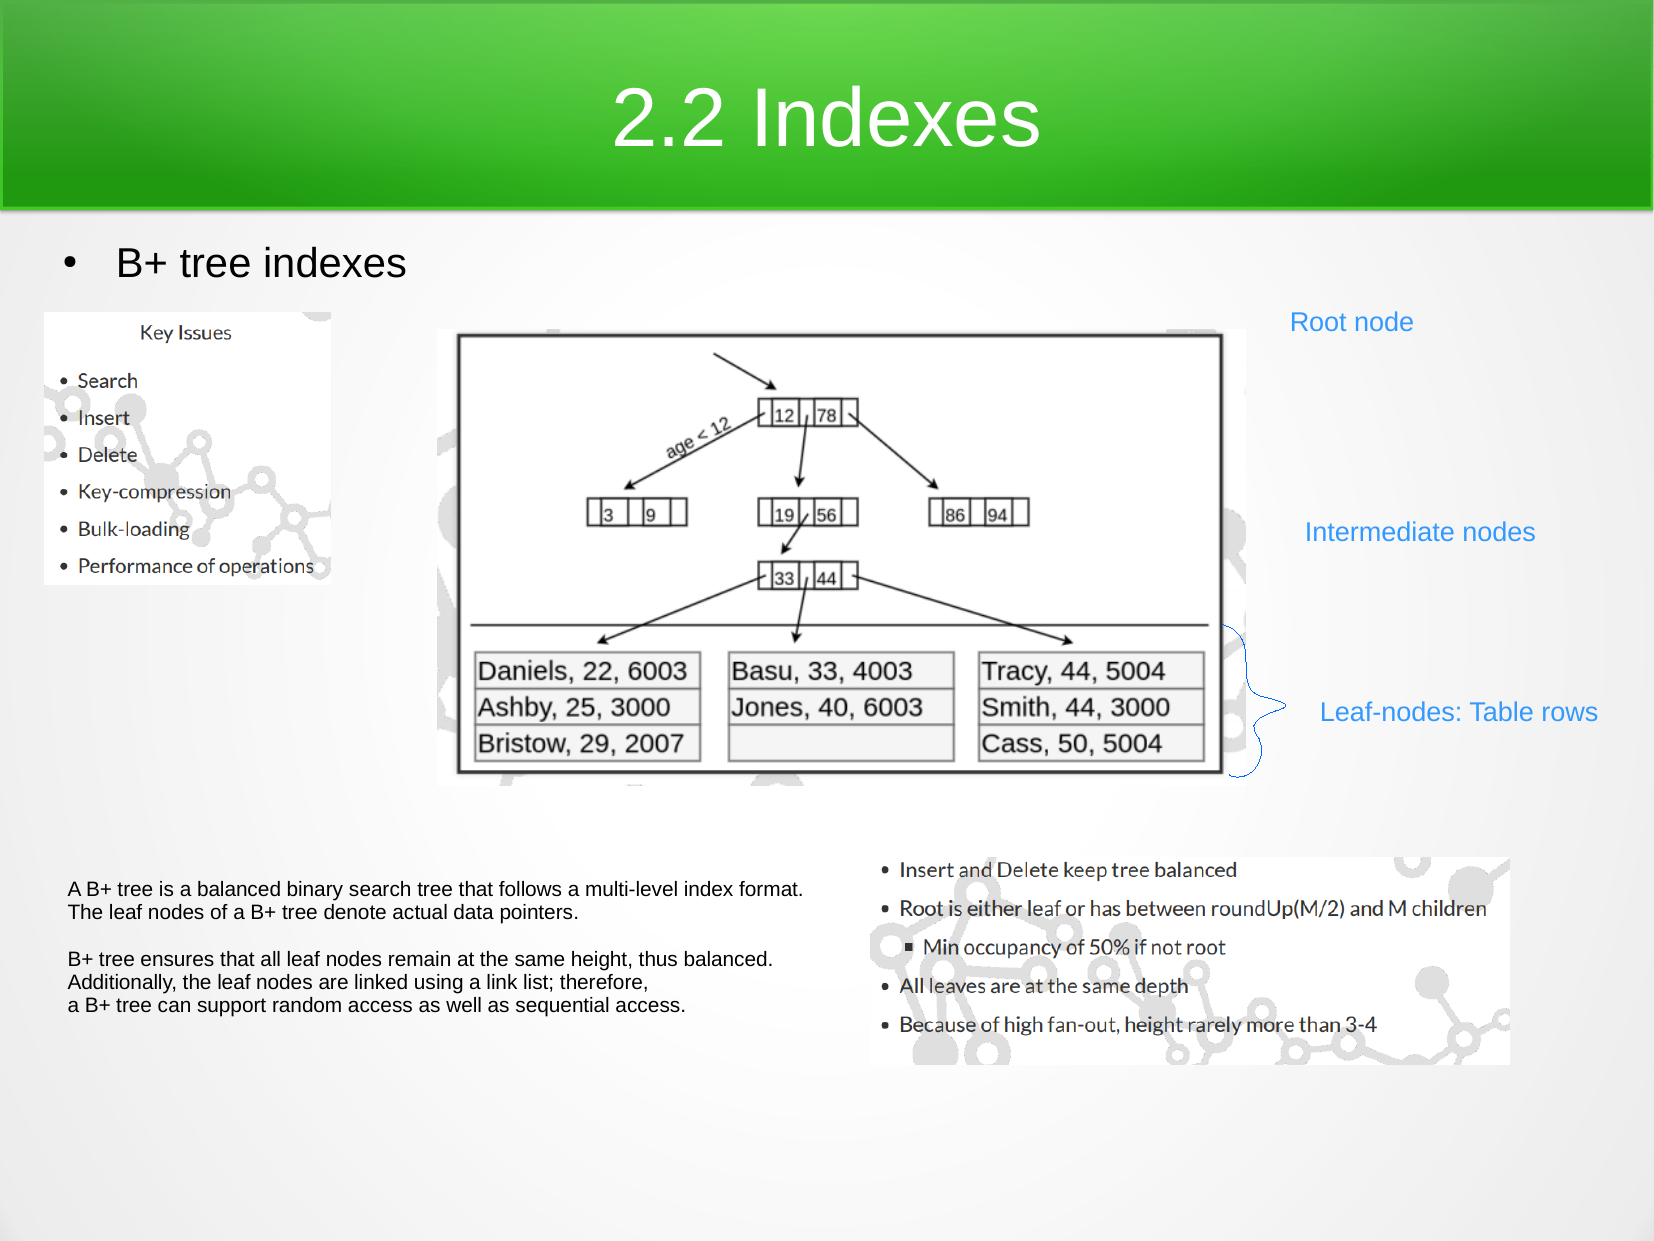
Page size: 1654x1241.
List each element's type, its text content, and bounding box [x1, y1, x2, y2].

picture [437, 329, 1246, 786]
title 2.2 Indexes [82, 47, 1571, 189]
text_box Leaf-nodes: Table rows [1305, 690, 1654, 766]
picture [44, 312, 331, 586]
text_box A B+ tree is a balanced binary search tree that follows a multi-level index format. The leaf nodes of a B+ tree denote actual data pointers. B+ tree ensures that all leaf nodes remain at the same height, thus balanced. Additionally, the leaf nodes are linked using a link list; therefore, a B+ tree can support random access as well as sequential access. [52, 870, 870, 1048]
picture [870, 857, 1510, 1066]
text_box Root node [1275, 300, 1531, 346]
list B+ tree indexes [45, 240, 938, 960]
text_box Intermediate nodes [1290, 510, 1591, 586]
